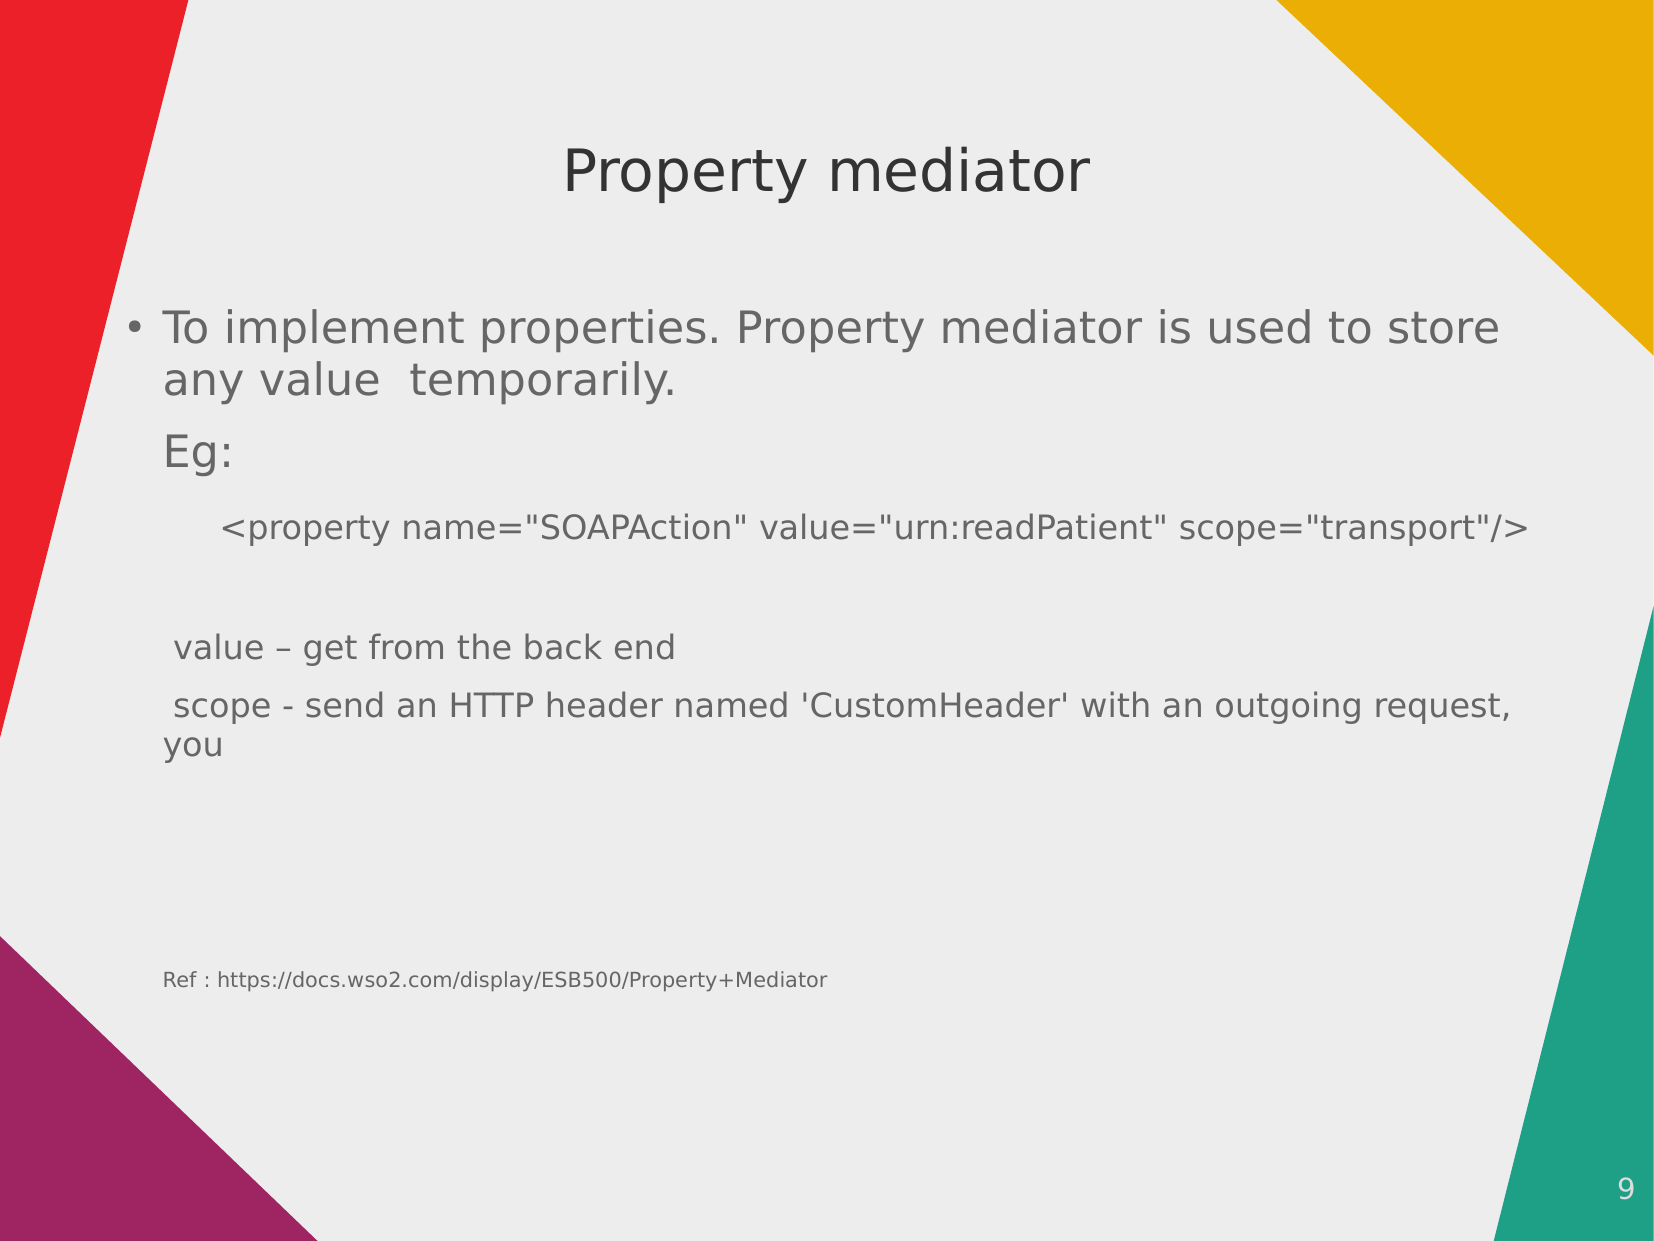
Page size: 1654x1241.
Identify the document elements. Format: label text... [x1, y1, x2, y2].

title Property mediator [114, 73, 1539, 271]
list To implement properties. Property mediator is used to store any value temporarily. Eg: <property name="SOAPAction" value="urn:readPatient" scope="transport"/> value – get from the back end scope - send an HTTP header named 'CustomHeader' with an outgoing request, you Ref : https://docs.wso2.com/display/ESB500/Property+Mediator [114, 302, 1539, 1033]
